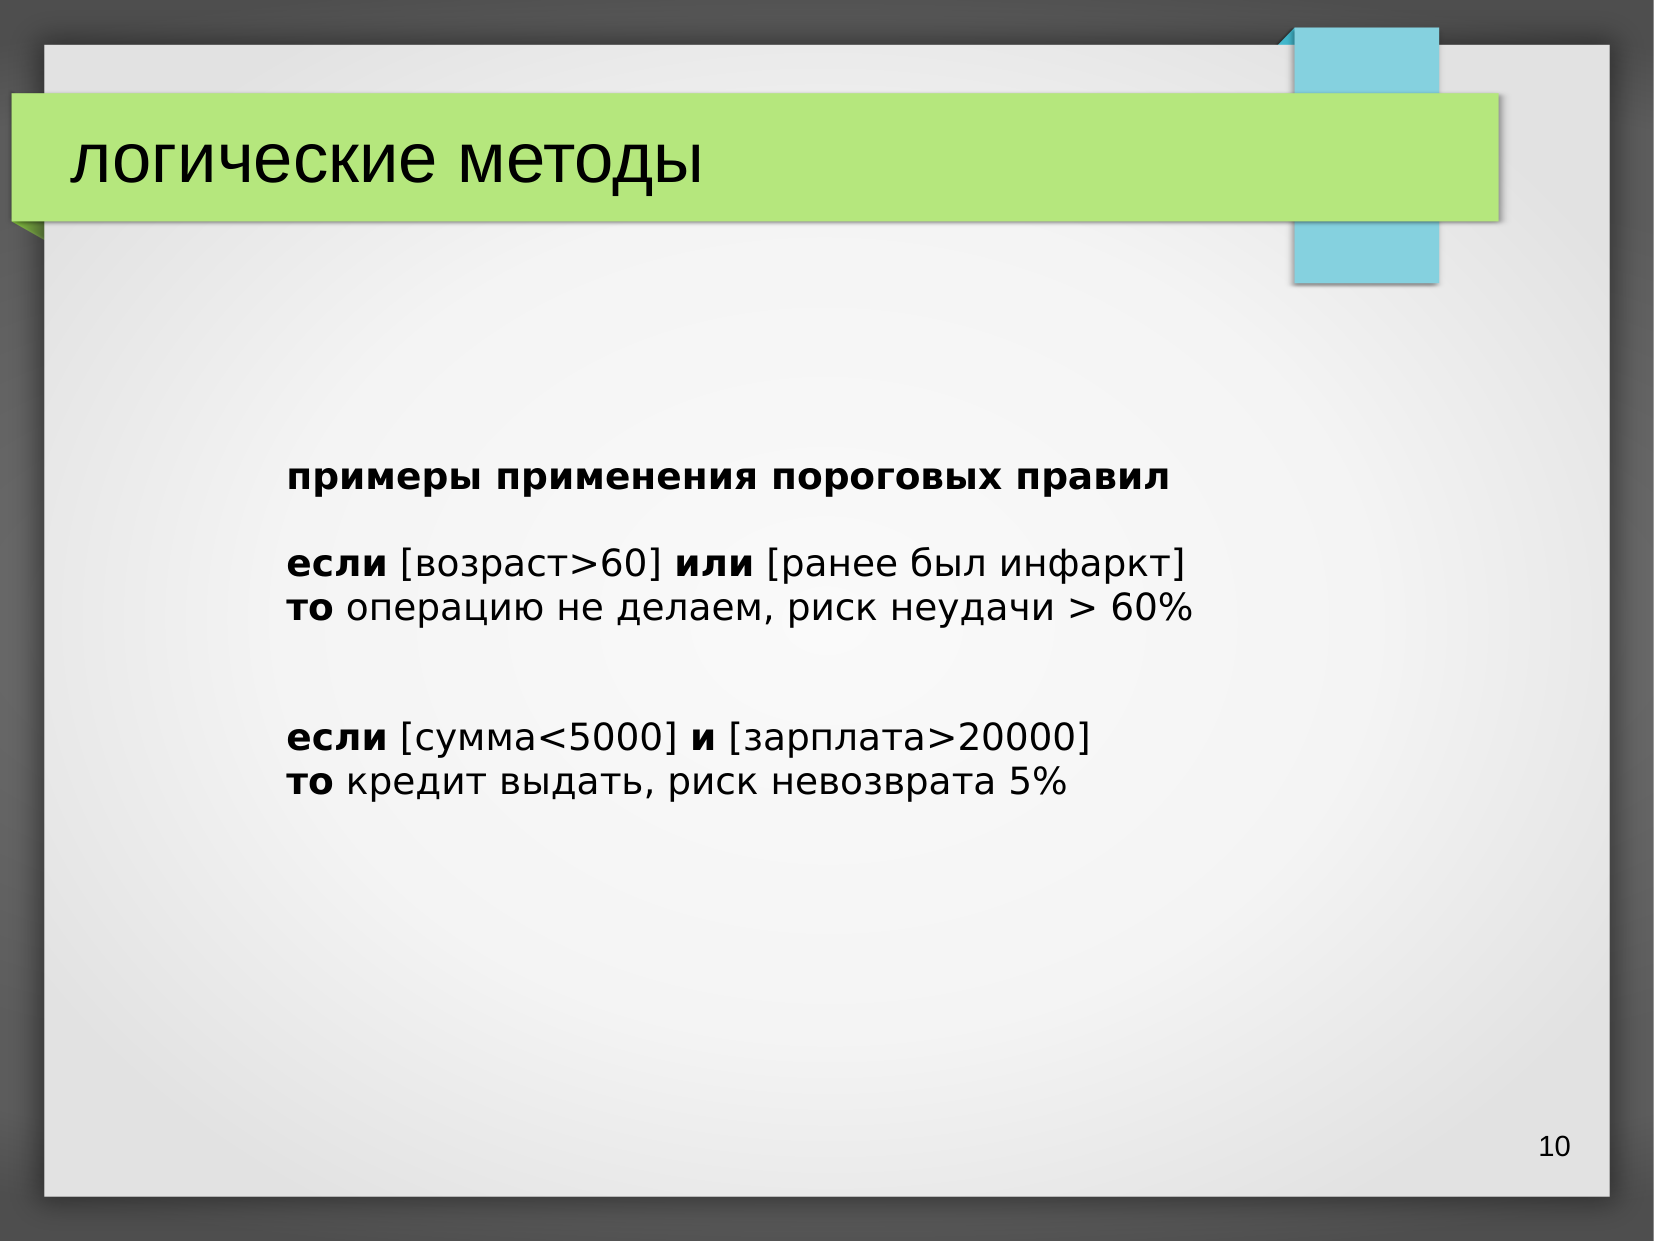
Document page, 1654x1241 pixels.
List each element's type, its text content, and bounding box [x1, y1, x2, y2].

picture [0, 0, 1654, 1241]
title логические методы [70, 118, 1205, 199]
text_box примеры применения пороговых правил если [возраст>60] или [ранее был инфаркт] то операцию не делаем, риск неудачи > 60% если [сумма<5000] и [зарплата>20000] то кредит выдать, риск невозврата 5% [271, 447, 1323, 898]
